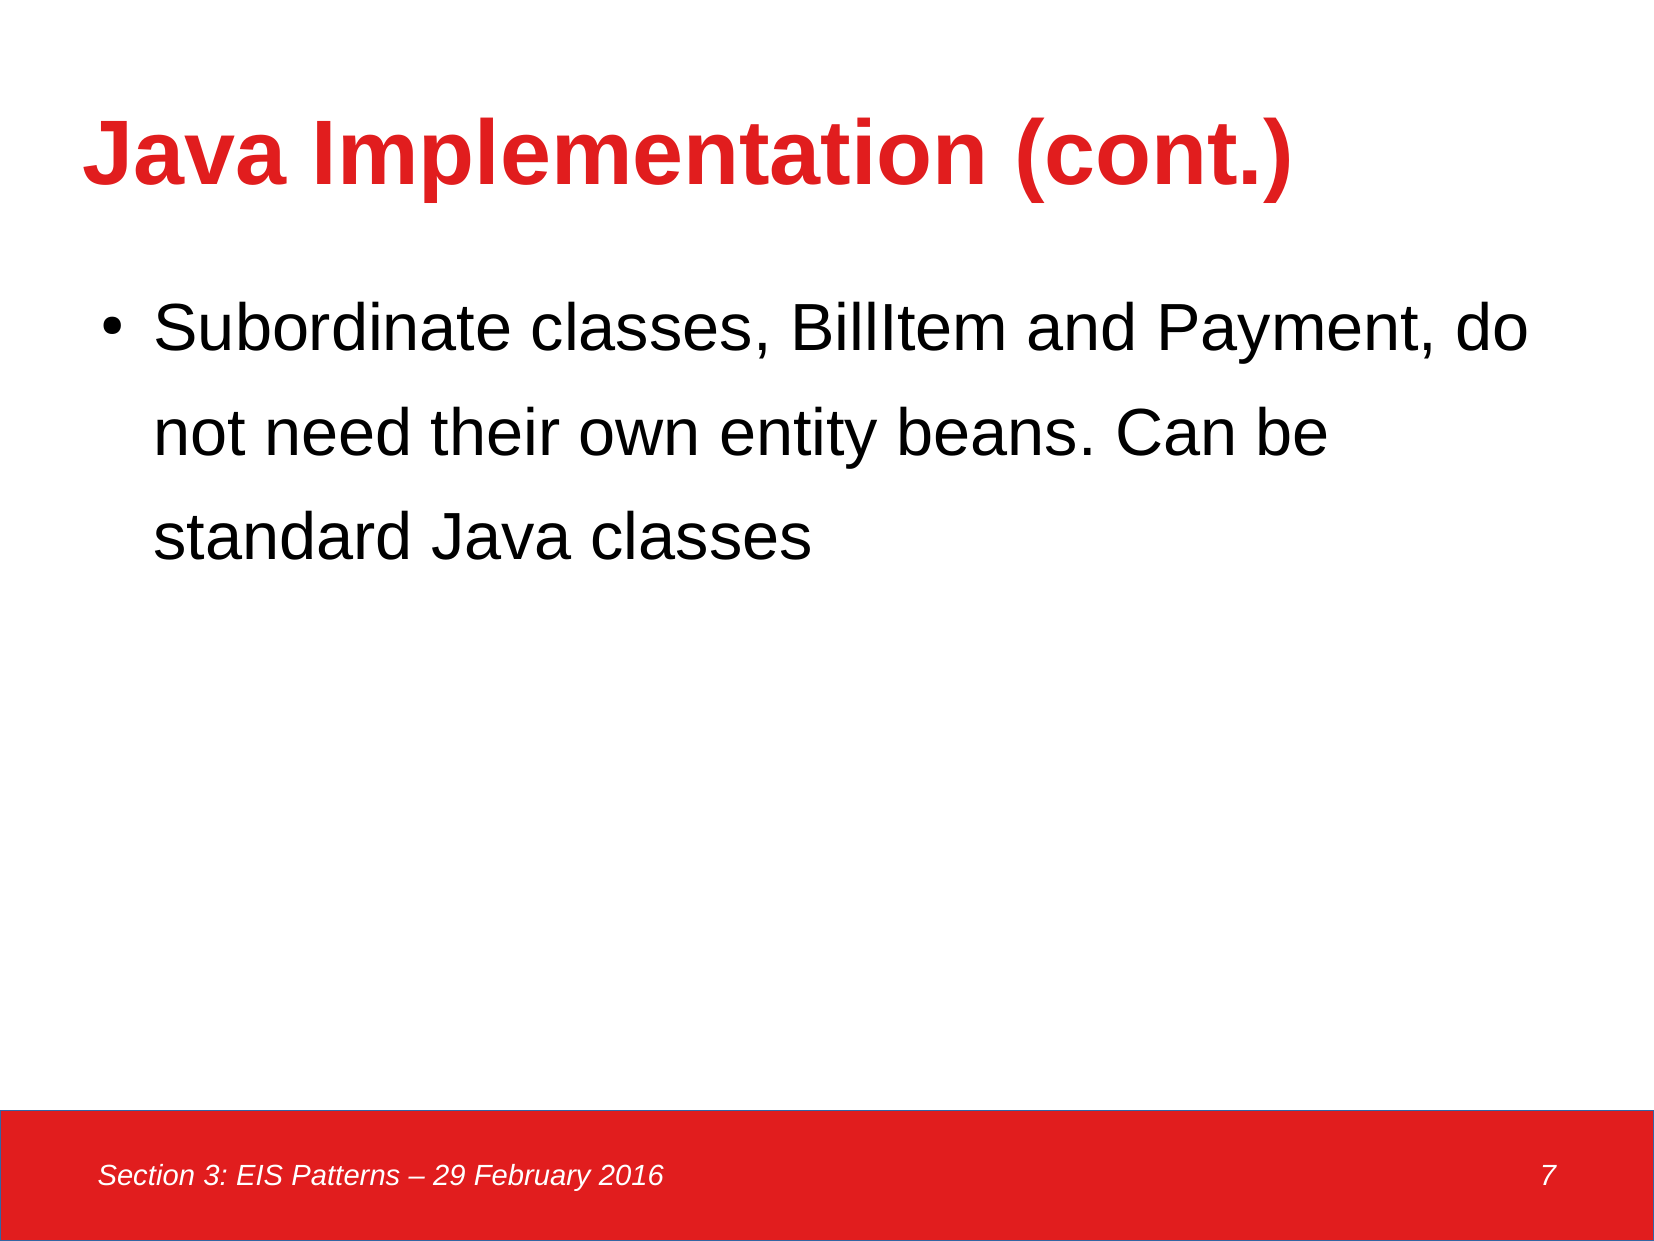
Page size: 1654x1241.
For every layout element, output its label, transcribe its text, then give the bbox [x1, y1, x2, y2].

list Subordinate classes, BillItem and Payment, do not need their own entity beans. Can be standard Java classes [82, 290, 1571, 1010]
title Java Implementation (cont.) [82, 49, 1571, 257]
